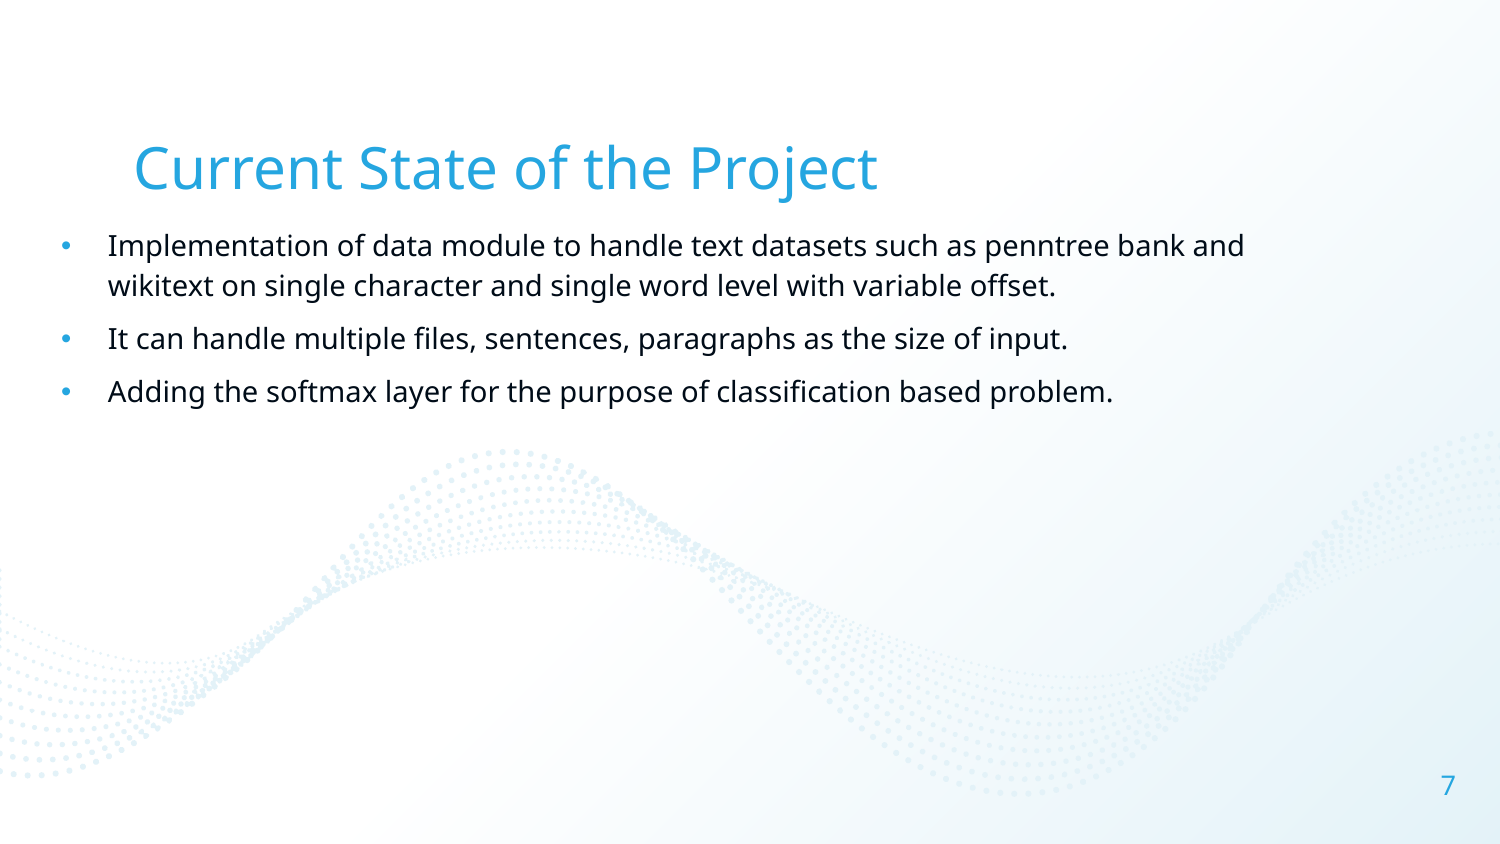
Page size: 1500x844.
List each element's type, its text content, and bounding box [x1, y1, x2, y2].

list Implementation of data module to handle text datasets such as penntree bank and wikitext on single character and single word level with variable offset. It can handle multiple files, sentences, paragraphs as the size of input. Adding the softmax layer for the purpose of classification based problem. [60, 222, 1327, 576]
slide_number <number> [1366, 754, 1457, 819]
title Current State of the Project [133, 111, 1367, 203]
